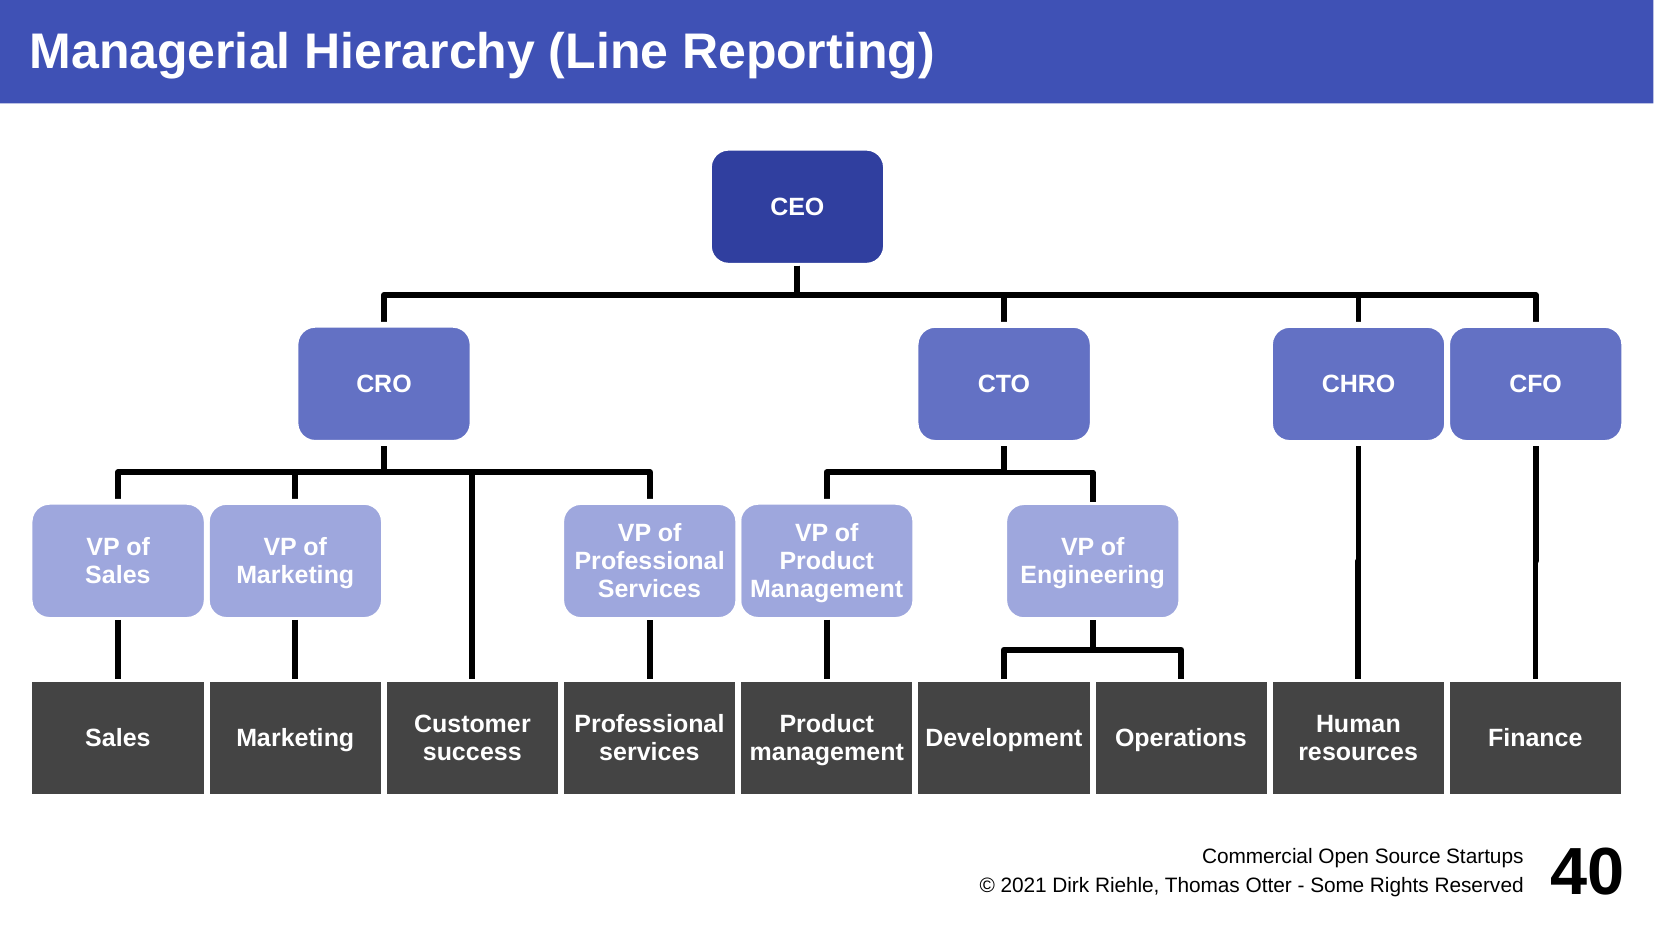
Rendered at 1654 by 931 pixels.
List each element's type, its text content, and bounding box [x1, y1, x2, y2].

text_box VP of Product Management [738, 501, 916, 620]
text_box CHRO [1269, 324, 1447, 444]
text_box Customer success [383, 678, 561, 798]
text_box VP of Engineering [1004, 502, 1182, 621]
text_box VP of Sales [29, 501, 207, 620]
text_box VP of Professional Services [561, 501, 739, 621]
text_box Marketing [206, 678, 383, 798]
text_box Professional services [561, 678, 738, 798]
text_box Development [916, 678, 1092, 798]
title Managerial Hierarchy (Line Reporting) [0, 0, 1654, 104]
text_box Human resources [1270, 678, 1446, 798]
text_box Product management [738, 678, 916, 798]
text_box Sales [29, 678, 206, 798]
text_box Operations [1092, 678, 1270, 798]
text_box CFO [1447, 324, 1625, 444]
text_box VP of Marketing [207, 501, 384, 621]
text_box CEO [708, 147, 887, 266]
text_box CTO [915, 324, 1093, 443]
text_box Finance [1446, 678, 1625, 798]
text_box CRO [295, 324, 473, 443]
